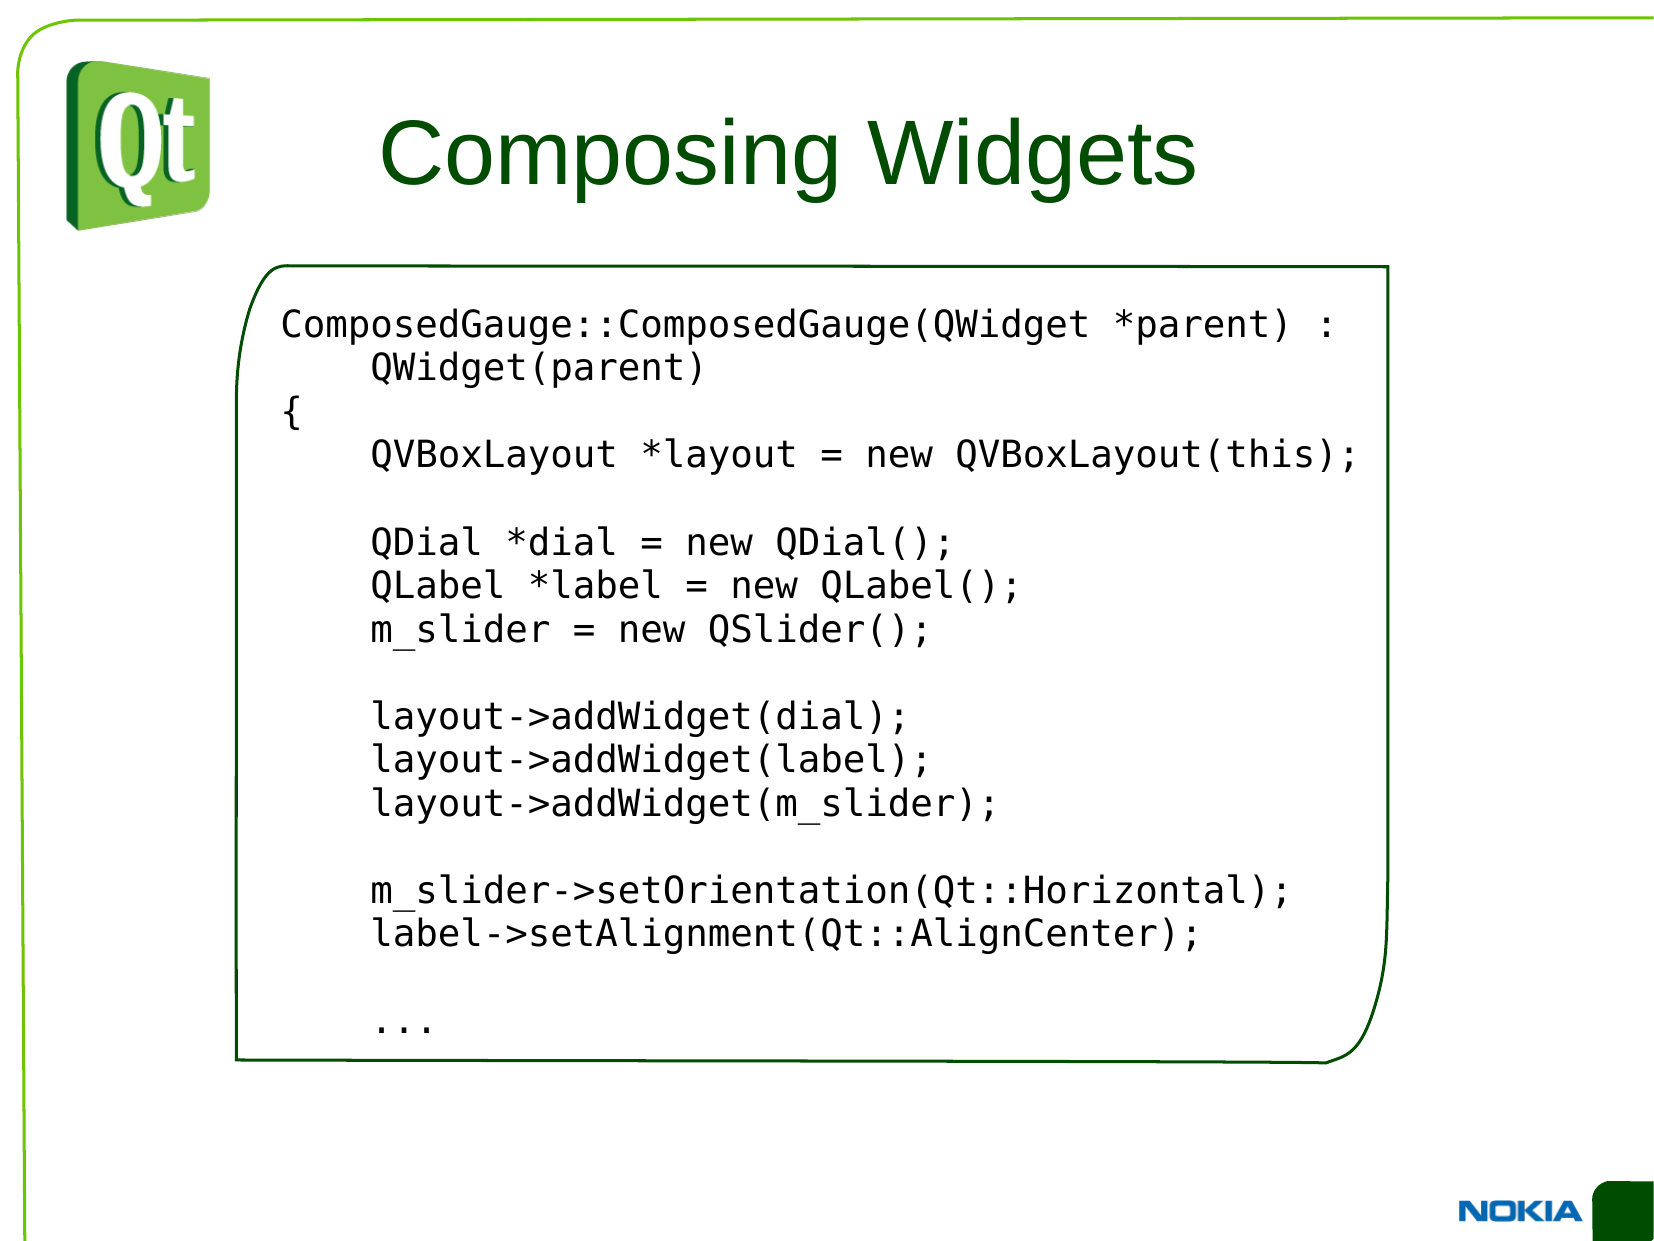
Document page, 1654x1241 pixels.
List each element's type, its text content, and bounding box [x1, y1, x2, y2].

text_box ComposedGauge::ComposedGauge(QWidget *parent) : QWidget(parent) { QVBoxLayout *layout = new QVBoxLayout(this); QDial *dial = new QDial(); QLabel *label = new QLabel(); m_slider = new QSlider(); layout->addWidget(dial); layout->addWidget(label); layout->addWidget(m_slider); m_slider->setOrientation(Qt::Horizontal); label->setAlignment(Qt::AlignCenter); ... [265, 295, 1376, 1061]
picture [1459, 1200, 1583, 1222]
picture [66, 61, 210, 231]
text_box ComposedGauge::ComposedGauge(QWidget *parent) : QWidget(parent) { QVBoxLayout *layout = new QVBoxLayout(this); QDial *dial = new QDial(); QLabel *label = new QLabel(); m_slider = new QSlider(); layout->addWidget(dial); layout->addWidget(label); layout->addWidget(m_slider); m_slider->setOrientation(Qt::Horizontal); label->setAlignment(Qt::AlignCenter); ... [265, 1011, 1376, 1195]
title Composing Widgets [251, 49, 1327, 257]
